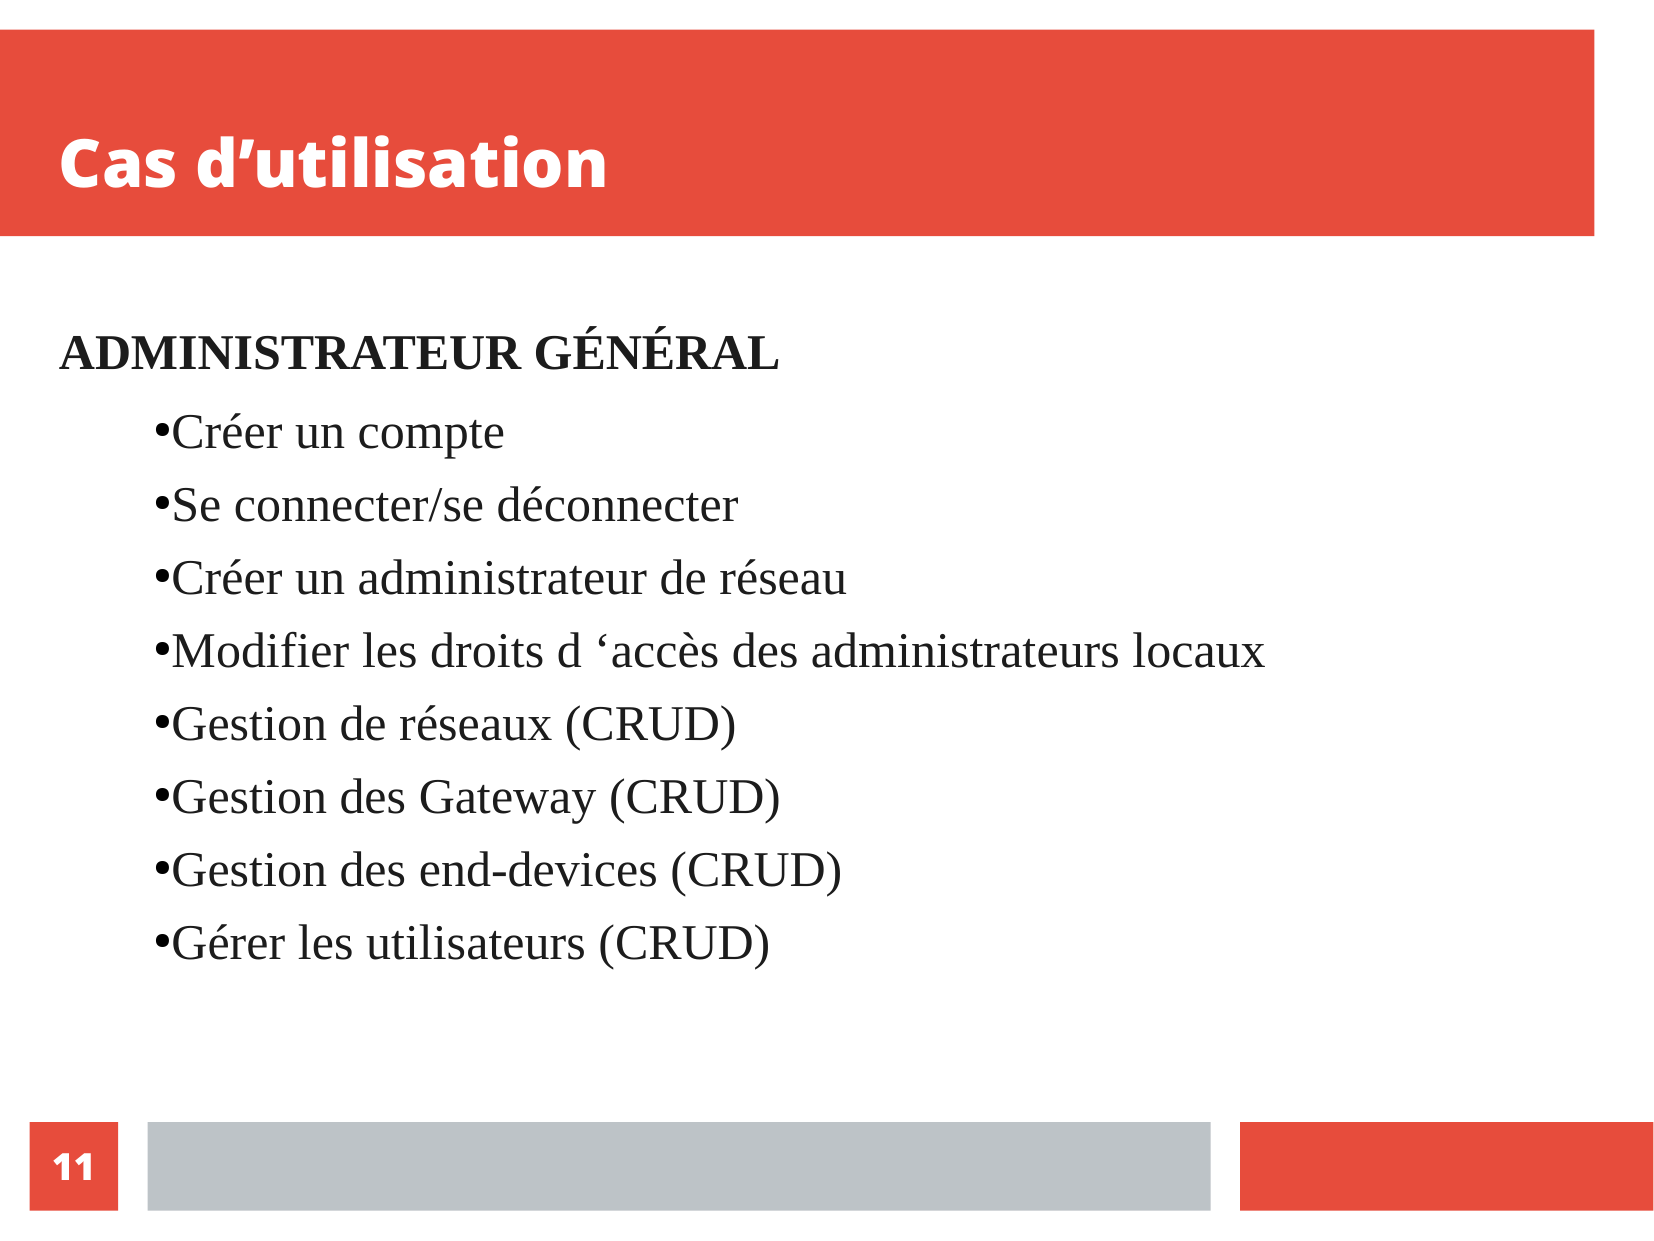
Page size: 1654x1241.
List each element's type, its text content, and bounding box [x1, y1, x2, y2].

list ADMINISTRATEUR GÉNÉRAL Créer un compte Se connecter/se déconnecter Créer un administrateur de réseau Modifier les droits d ‘accès des administrateurs locaux Gestion de réseaux (CRUD) Gestion des Gateway (CRUD) Gestion des end-devices (CRUD) Gérer les utilisateurs (CRUD) [59, 324, 1565, 1093]
title Cas d’utilisation [59, 59, 1595, 207]
